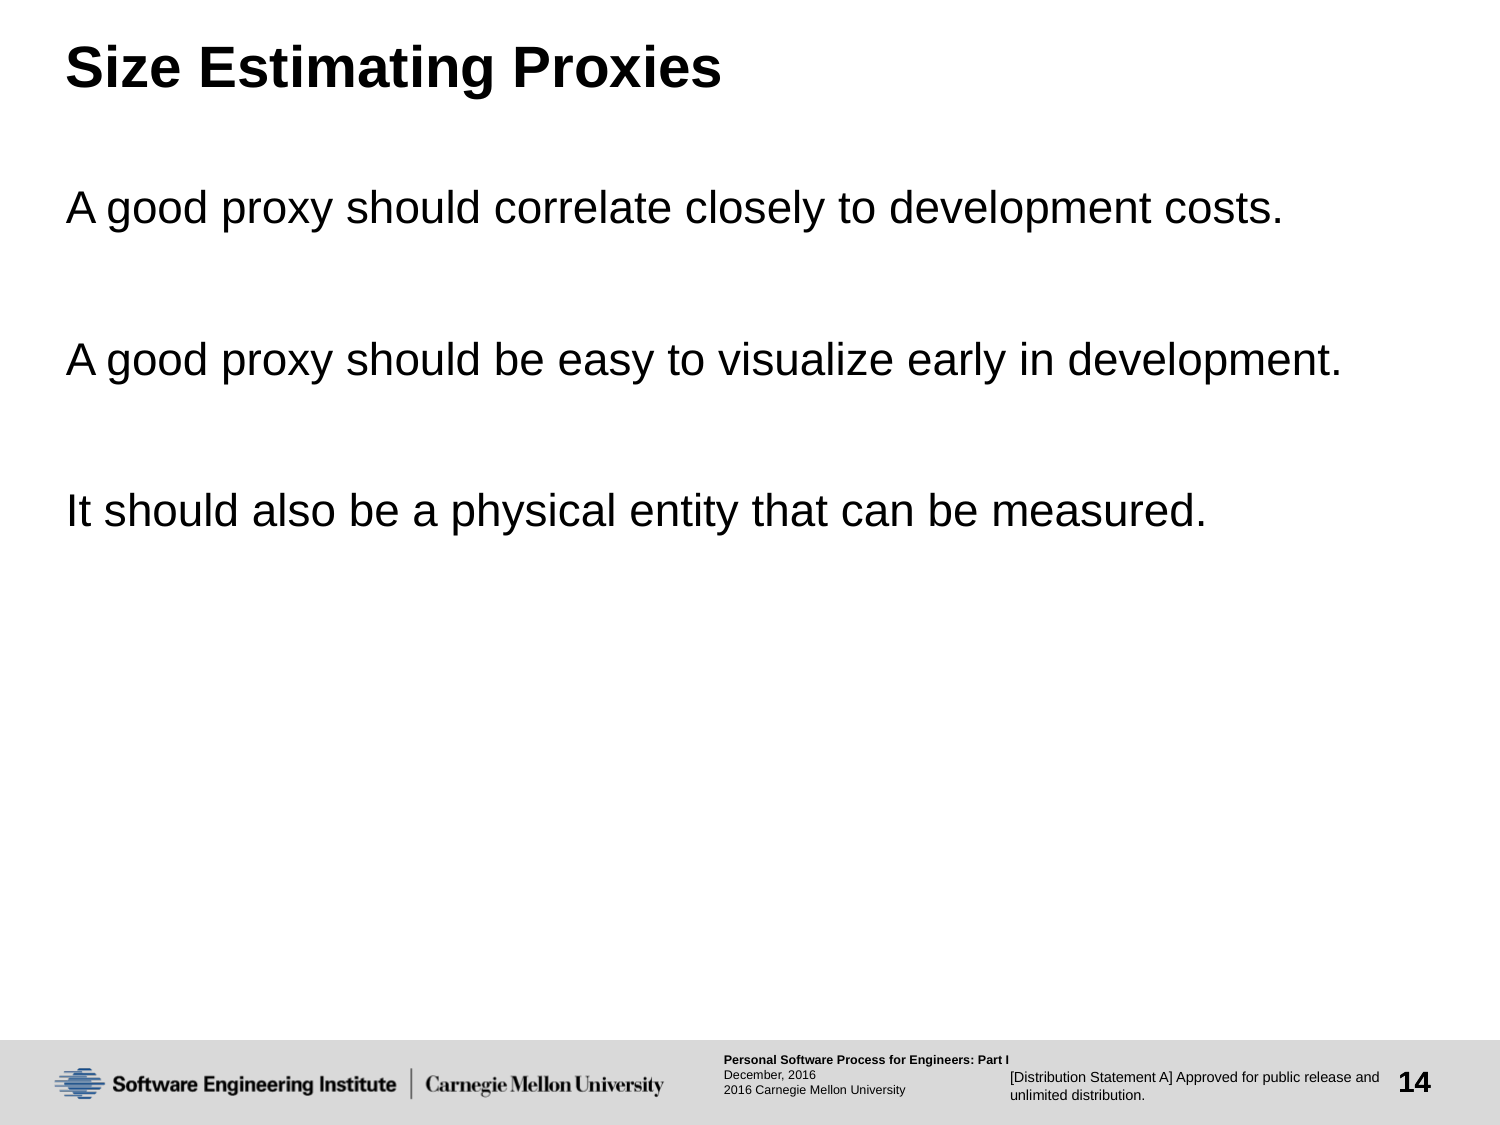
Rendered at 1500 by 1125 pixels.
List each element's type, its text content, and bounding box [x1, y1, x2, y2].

title Size Estimating Proxies [65, 37, 1313, 148]
picture [46, 1061, 673, 1104]
list A good proxy should correlate closely to development costs. A good proxy should be easy to visualize early in development. It should also be a physical entity that can be measured. [65, 177, 1431, 1000]
